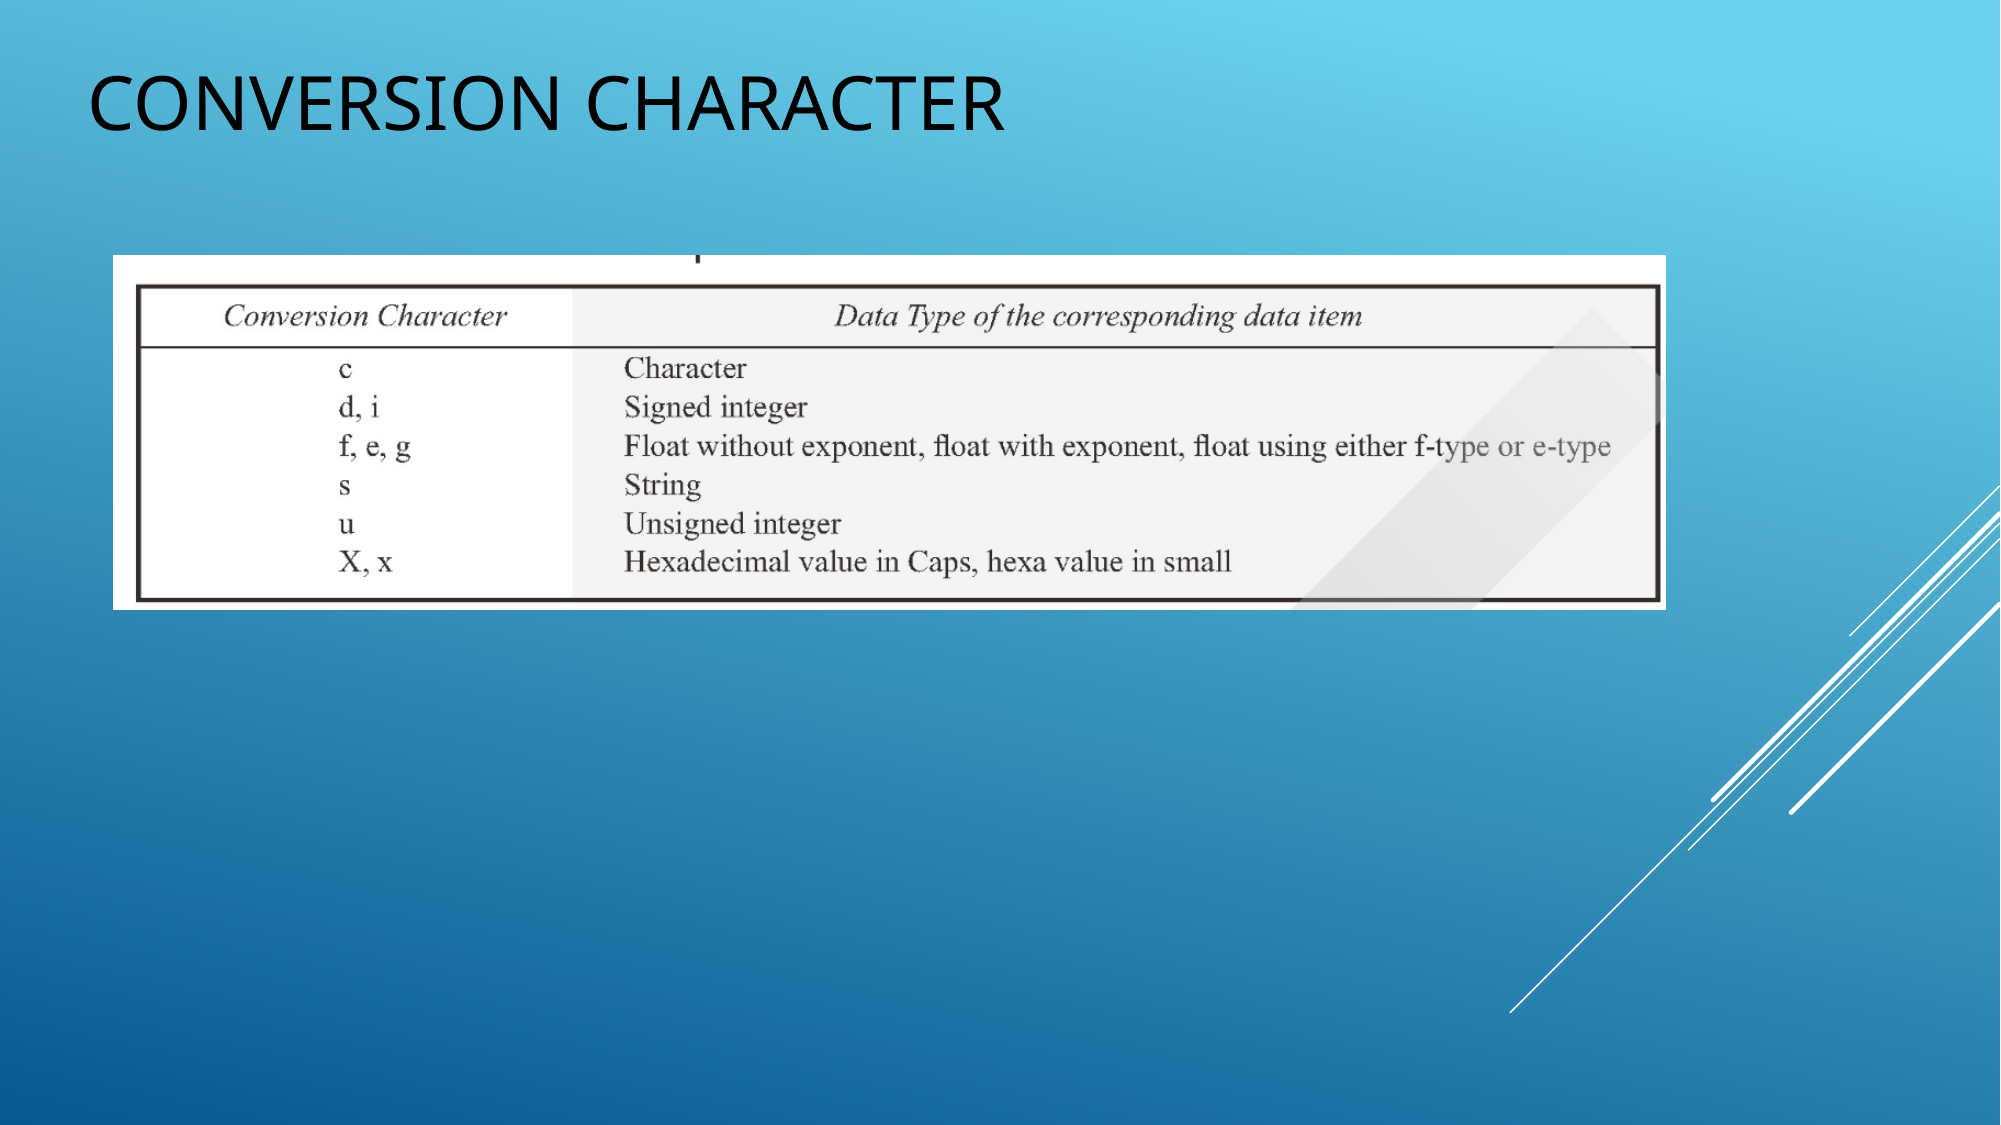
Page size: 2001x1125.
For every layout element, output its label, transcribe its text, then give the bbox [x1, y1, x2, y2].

picture [113, 255, 1666, 610]
title Conversion character [72, 16, 1853, 185]
